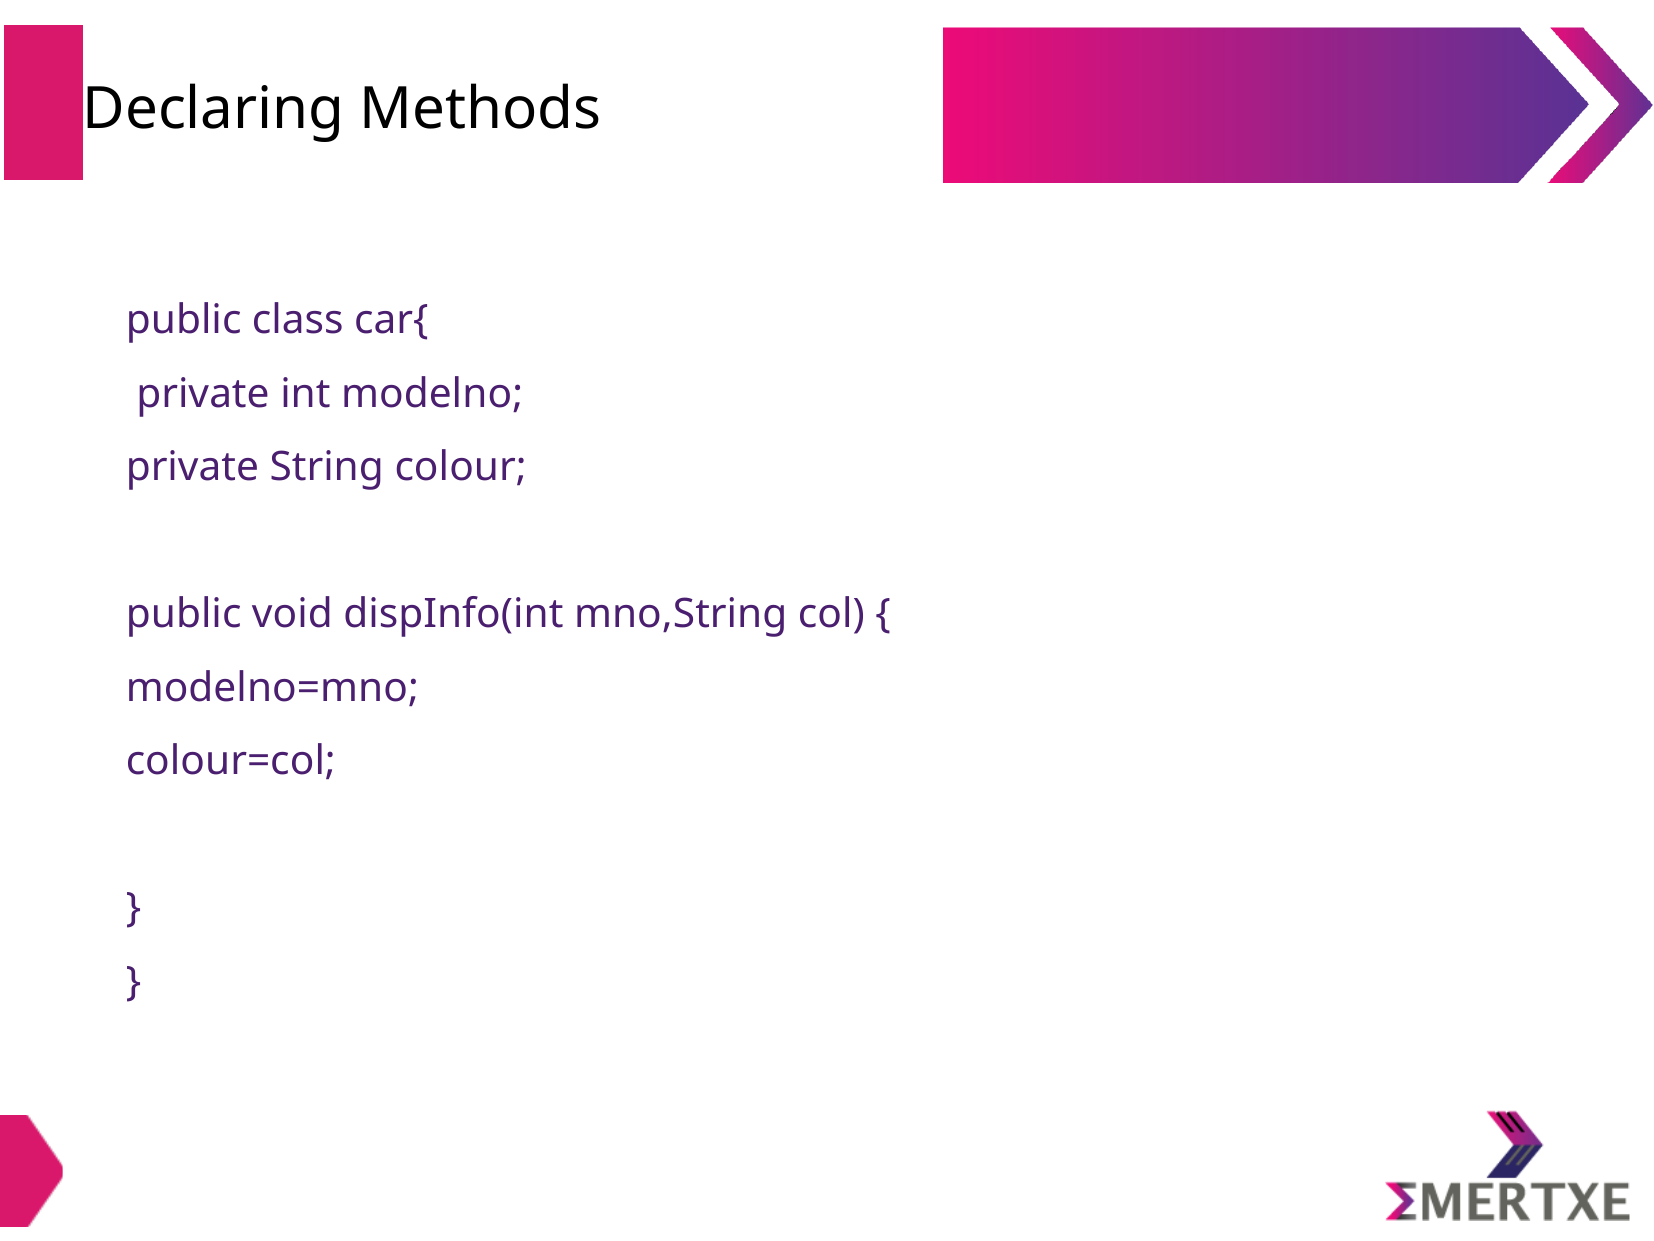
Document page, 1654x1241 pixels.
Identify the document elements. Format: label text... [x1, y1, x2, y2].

title Declaring Methods [82, 2, 1571, 210]
picture [1385, 1107, 1631, 1221]
list public class car{ private int modelno; private String colour; public void dispInfo(int mno,String col) { modelno=mno; colour=col; } } [82, 290, 1571, 1010]
picture [1571, 27, 1653, 183]
